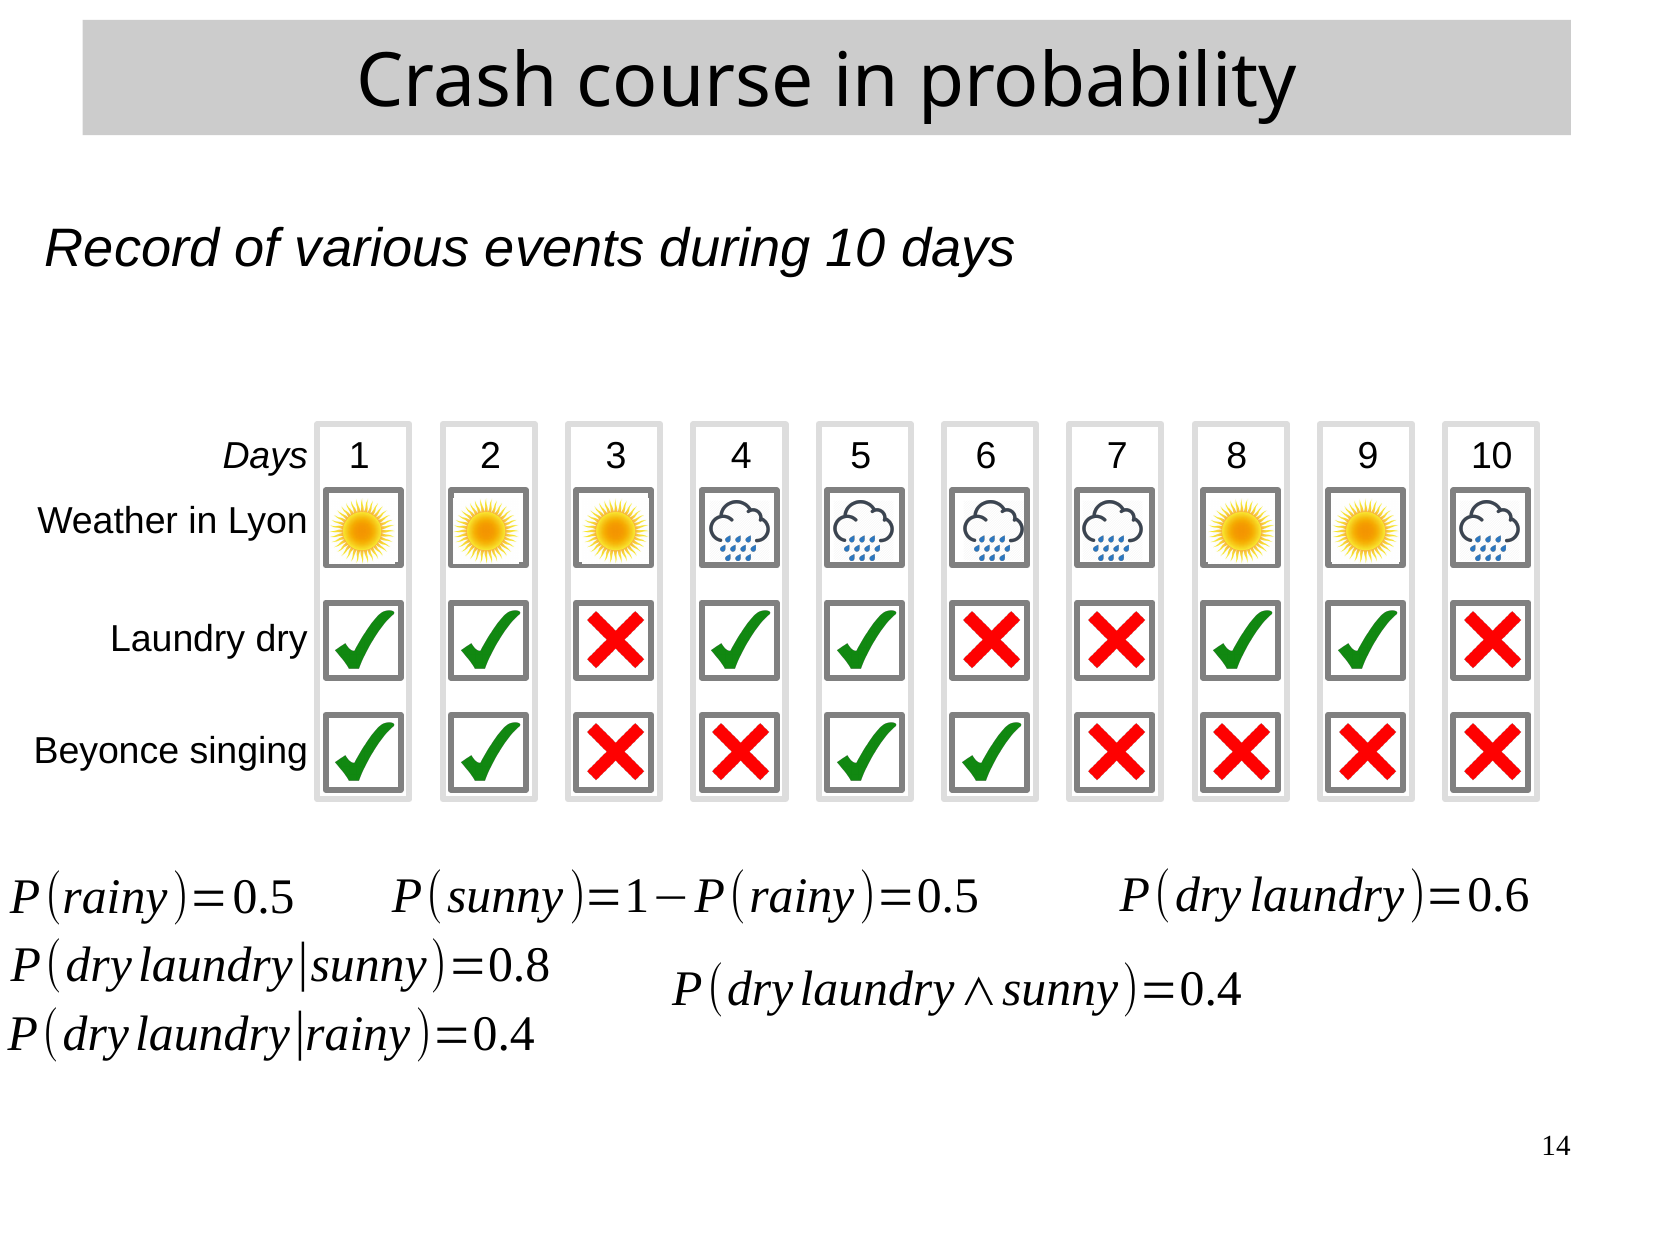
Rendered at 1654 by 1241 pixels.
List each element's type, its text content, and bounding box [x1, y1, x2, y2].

chart [0, 936, 559, 997]
picture [1459, 500, 1520, 561]
text_box 5 [835, 427, 896, 485]
picture [1086, 721, 1147, 782]
chart [662, 960, 1252, 1021]
chart [381, 867, 987, 927]
picture [710, 721, 771, 782]
text_box 1 [334, 427, 395, 485]
picture [585, 609, 646, 670]
picture [1337, 609, 1398, 670]
picture [709, 500, 770, 561]
picture [329, 498, 395, 565]
picture [836, 609, 897, 670]
picture [585, 721, 646, 782]
chart [0, 1005, 544, 1066]
text_box 9 [1342, 427, 1403, 485]
picture [1462, 609, 1523, 670]
picture [334, 721, 395, 782]
picture [460, 609, 521, 670]
text_box Days [7, 426, 314, 487]
chart [1111, 865, 1537, 926]
picture [1332, 498, 1399, 565]
text_box 8 [1211, 427, 1272, 485]
picture [836, 721, 897, 782]
picture [833, 500, 894, 561]
chart [0, 868, 301, 928]
text_box 3 [590, 427, 651, 485]
picture [963, 500, 1024, 561]
picture [710, 609, 771, 670]
picture [582, 498, 649, 565]
picture [1462, 721, 1523, 782]
picture [334, 609, 395, 670]
text_box 6 [960, 427, 1021, 485]
text_box Weather in Lyon [7, 491, 314, 552]
text_box Beyonce singing [7, 722, 314, 783]
picture [1086, 609, 1147, 670]
picture [961, 721, 1022, 782]
text_box Laundry dry [7, 609, 314, 670]
title Crash course in probability [82, 19, 1571, 136]
text_box Record of various events during 10 days [30, 210, 1216, 286]
text_box 10 [1456, 493, 1525, 527]
text_box 7 [1092, 427, 1153, 485]
picture [1211, 721, 1272, 782]
picture [460, 721, 521, 782]
text_box 2 [465, 427, 526, 485]
picture [1212, 609, 1273, 670]
picture [1337, 721, 1398, 782]
picture [961, 609, 1022, 670]
text_box 4 [716, 427, 777, 485]
text_box 10 [1456, 427, 1534, 527]
picture [1082, 500, 1143, 561]
picture [453, 498, 519, 565]
picture [1208, 498, 1275, 565]
